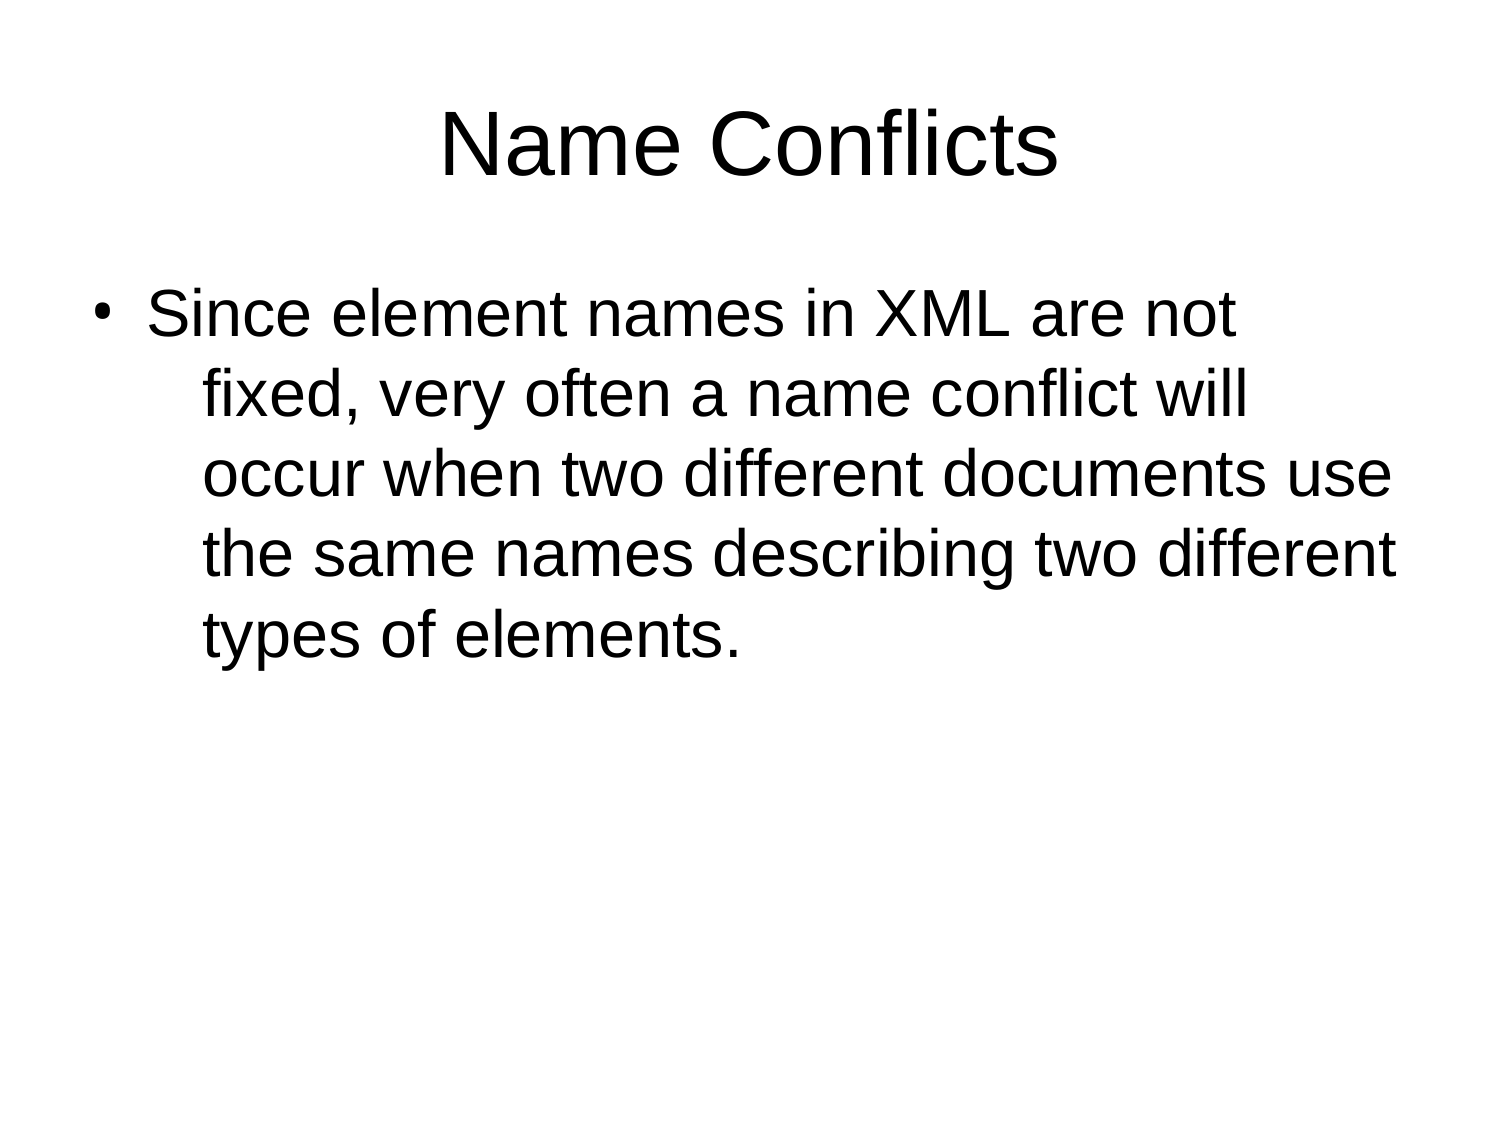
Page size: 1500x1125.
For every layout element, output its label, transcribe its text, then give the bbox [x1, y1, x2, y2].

title Name Conflicts [75, 45, 1426, 233]
list Since element names in XML are not fixed, very often a name conflict will occur when two different documents use the same names describing two different types of elements. [75, 262, 1426, 1005]
